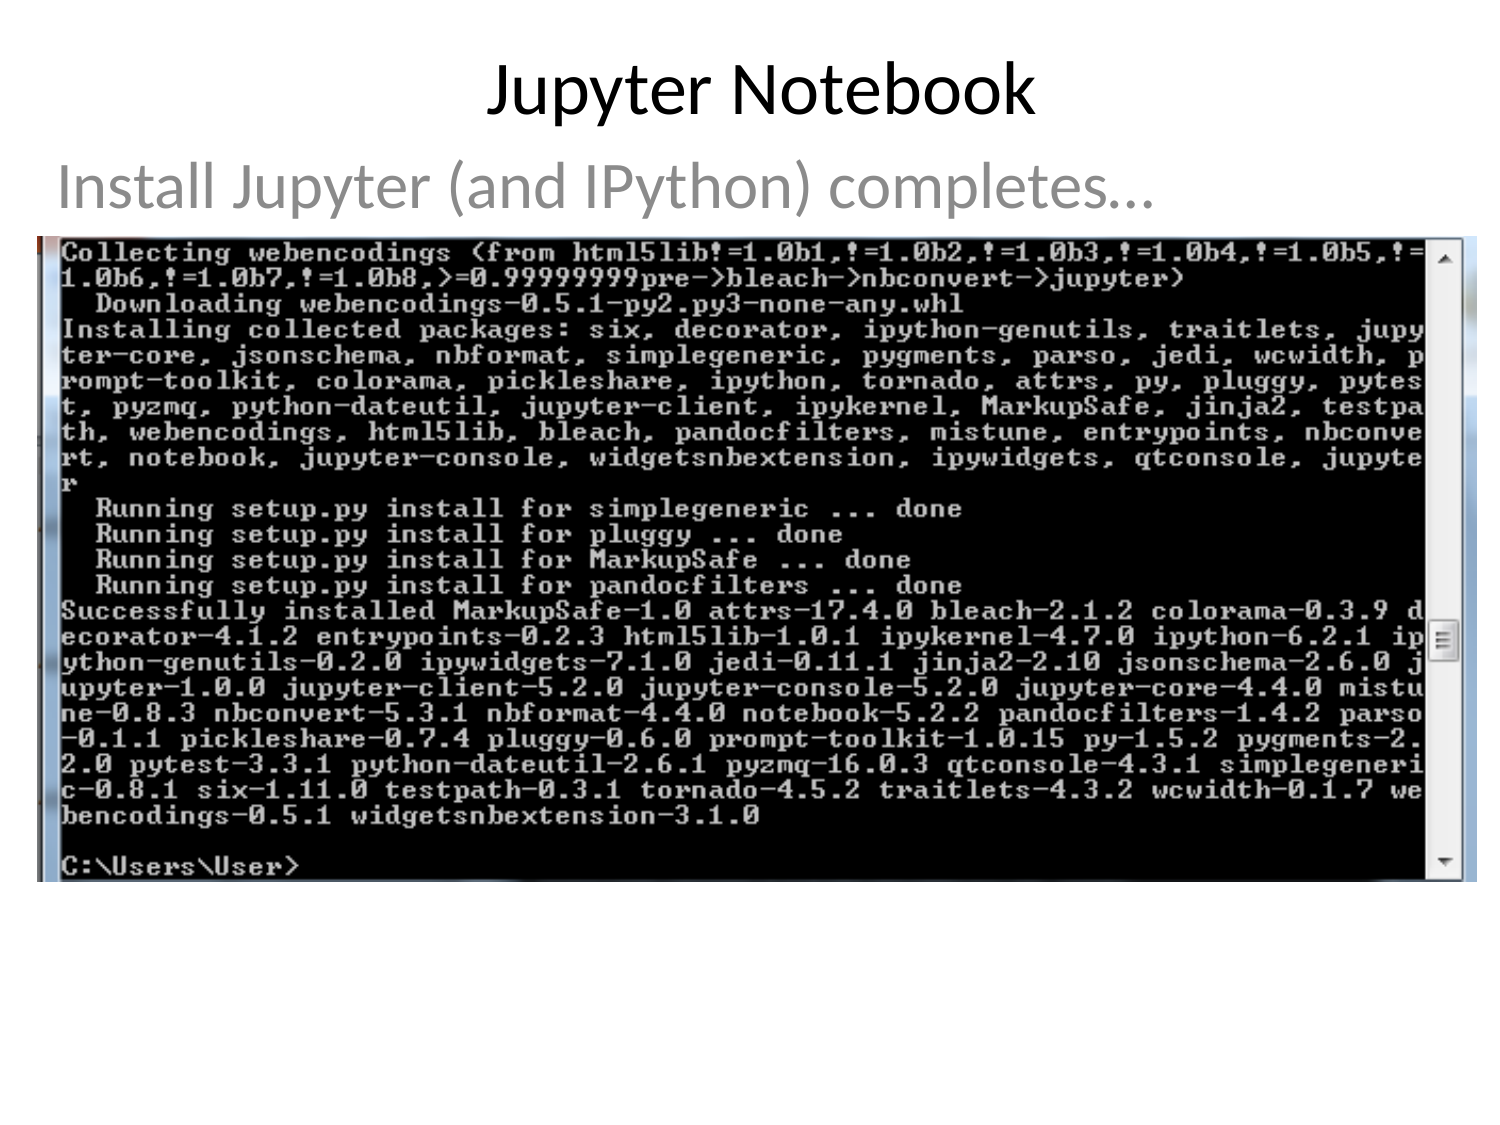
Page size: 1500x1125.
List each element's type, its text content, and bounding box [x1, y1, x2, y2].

text_box Install Jupyter (and IPython) completes… [41, 134, 1436, 236]
picture [37, 236, 1477, 882]
title Jupyter Notebook [123, 30, 1399, 134]
